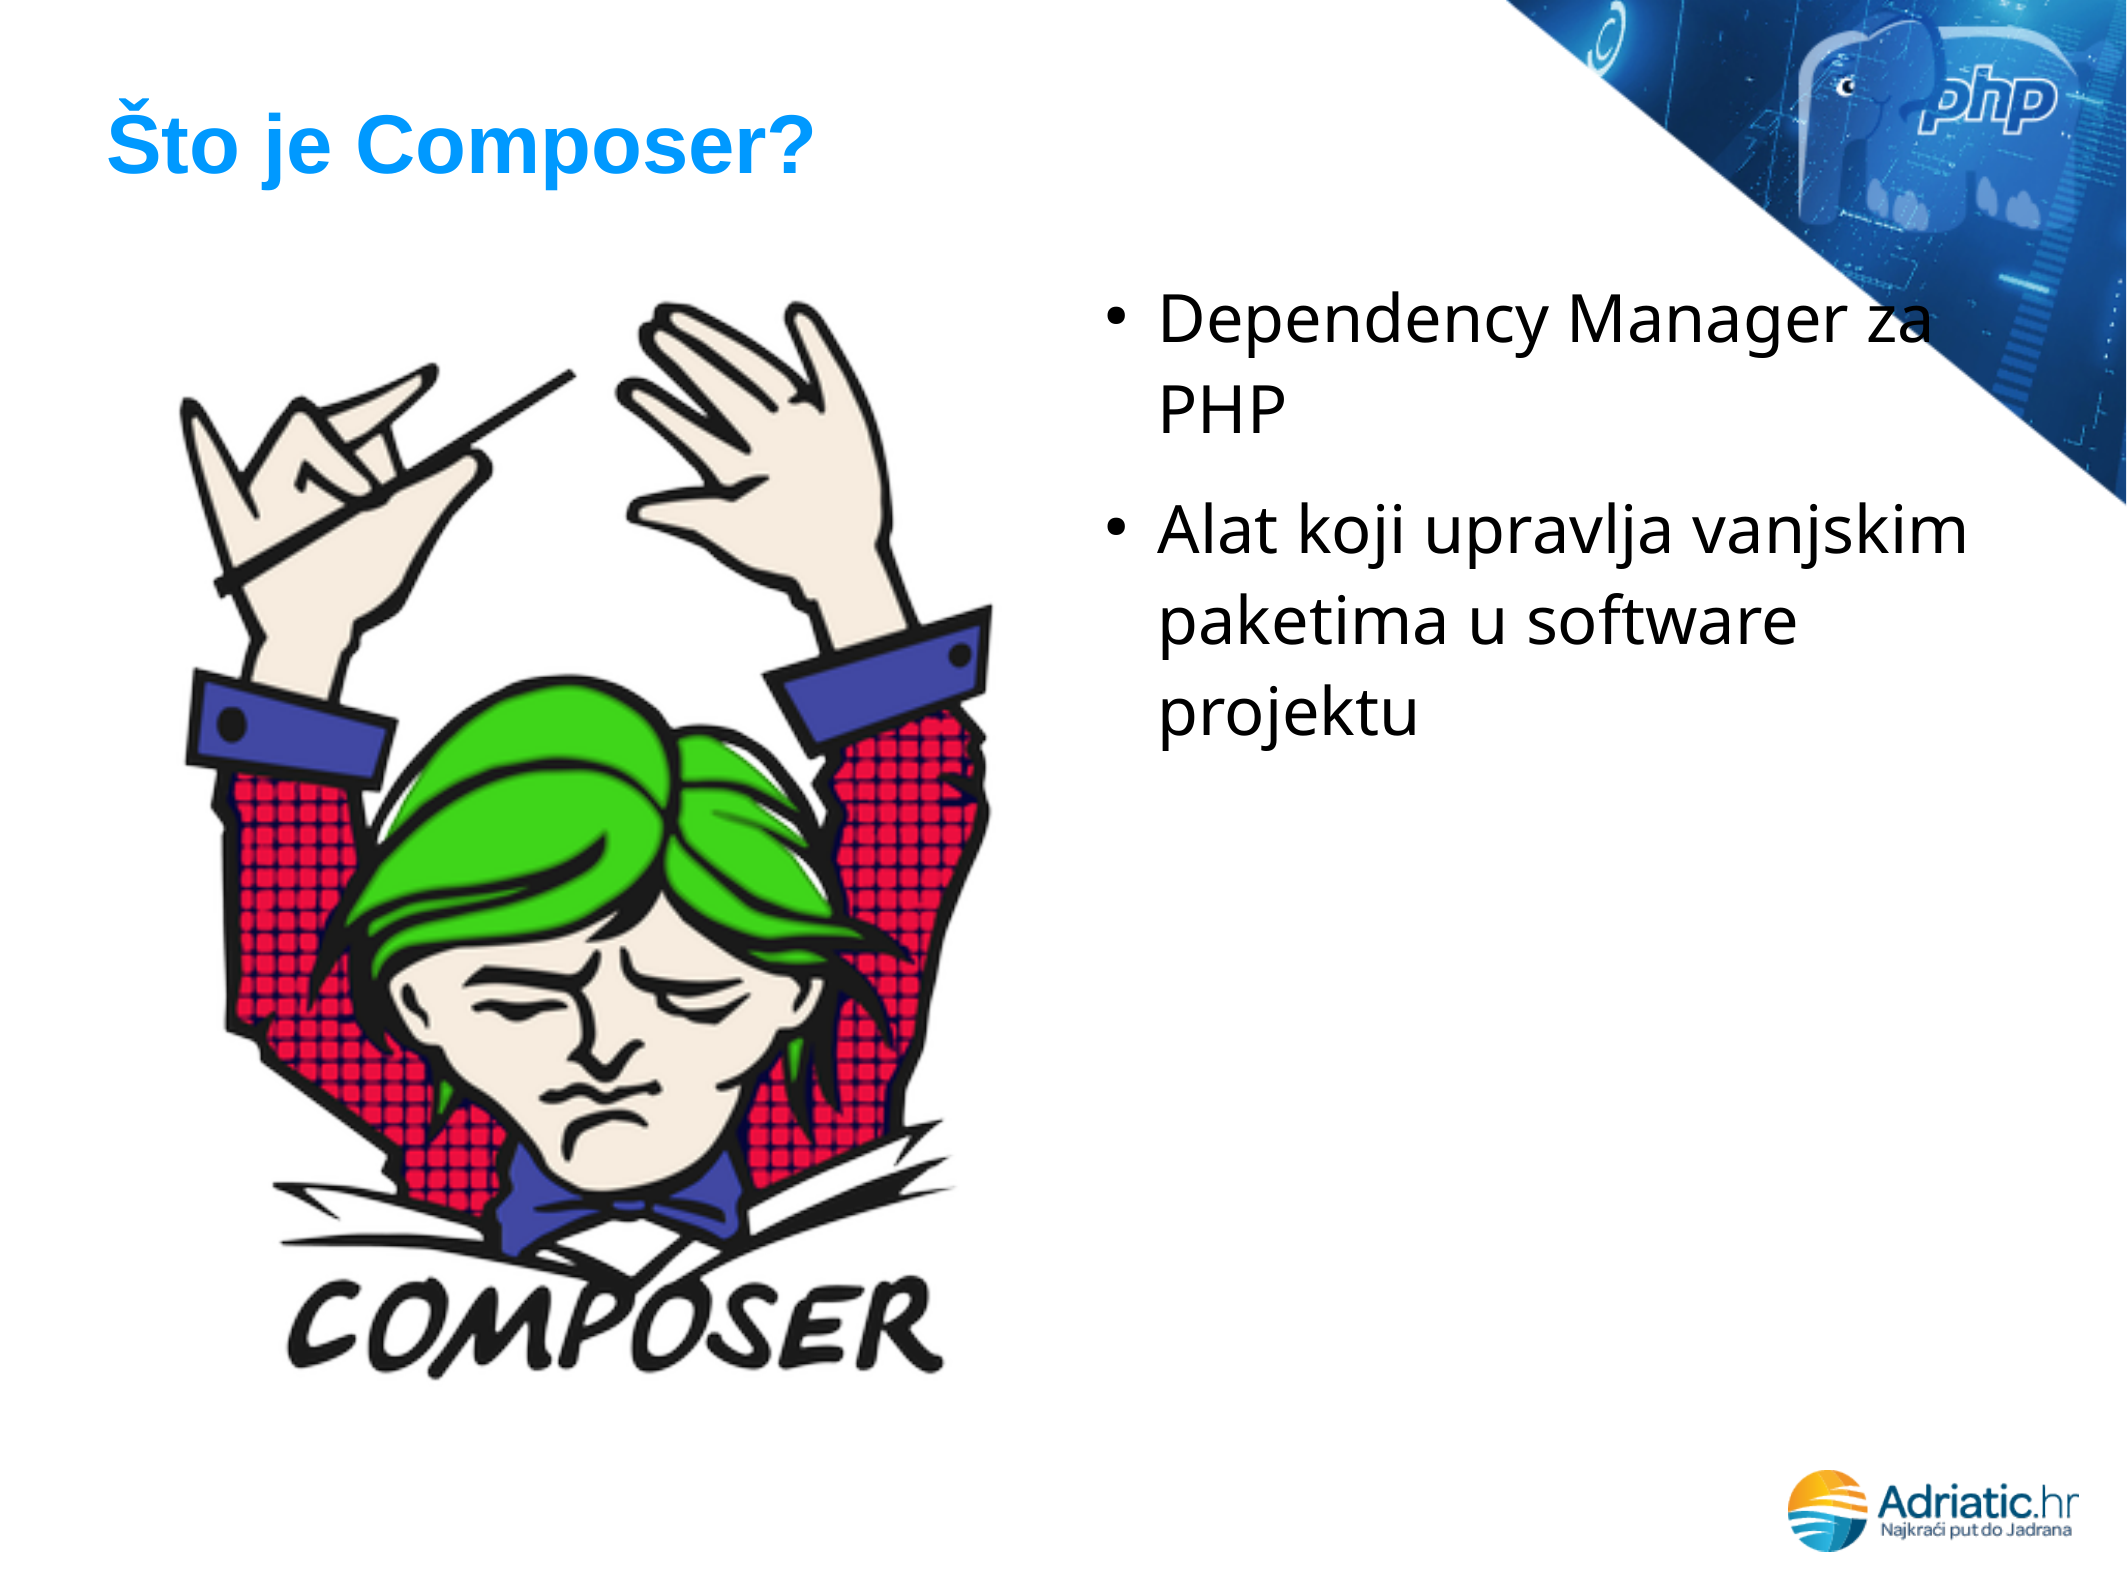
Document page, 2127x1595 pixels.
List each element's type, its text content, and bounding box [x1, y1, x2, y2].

list Dependency Manager za PHP Alat koji upravlja vanjskim paketima u software projektu [1086, 271, 2021, 1453]
title Što je Composer? [106, 70, 1630, 219]
picture [1505, 0, 2127, 625]
picture [1788, 1470, 2079, 1552]
picture [140, 289, 1040, 1394]
